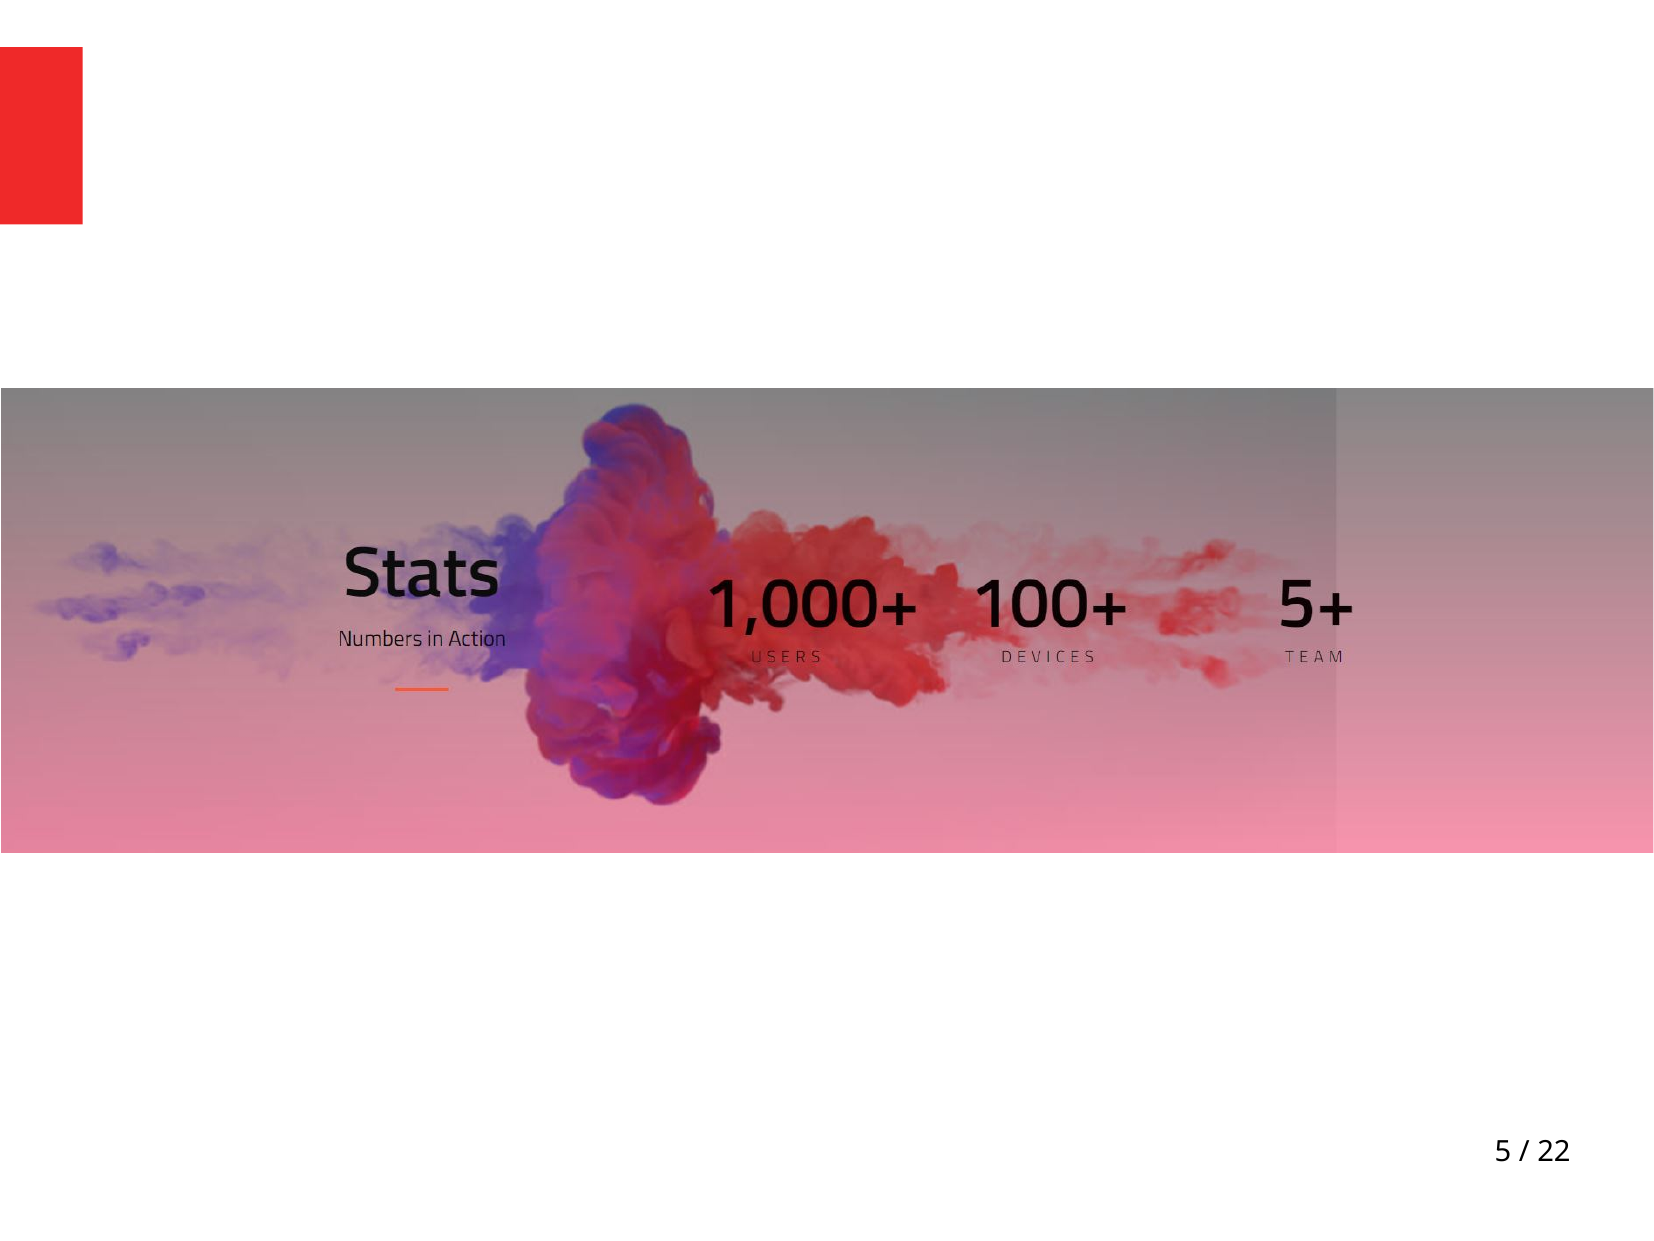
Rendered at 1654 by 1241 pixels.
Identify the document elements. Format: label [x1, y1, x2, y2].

picture [1, 388, 1654, 853]
